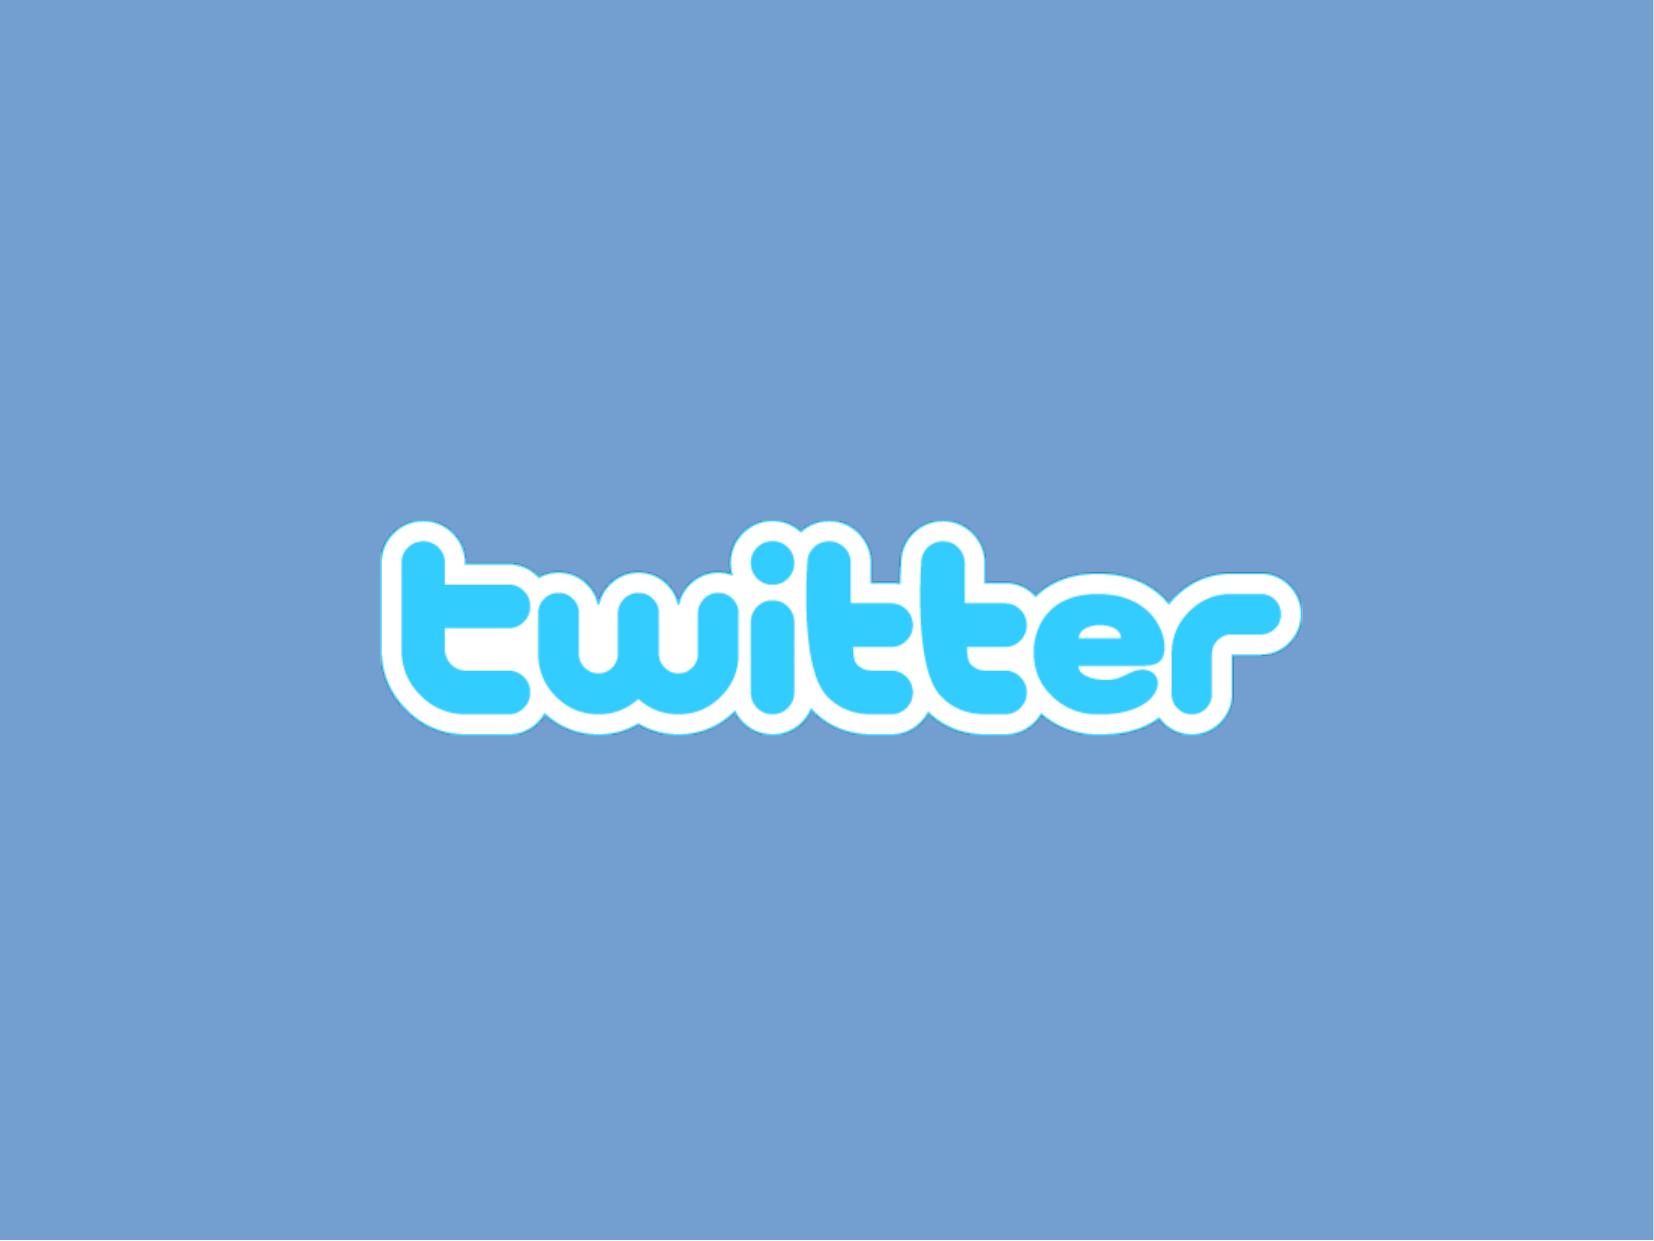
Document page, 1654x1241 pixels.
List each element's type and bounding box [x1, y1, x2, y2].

picture [379, 520, 1304, 736]
